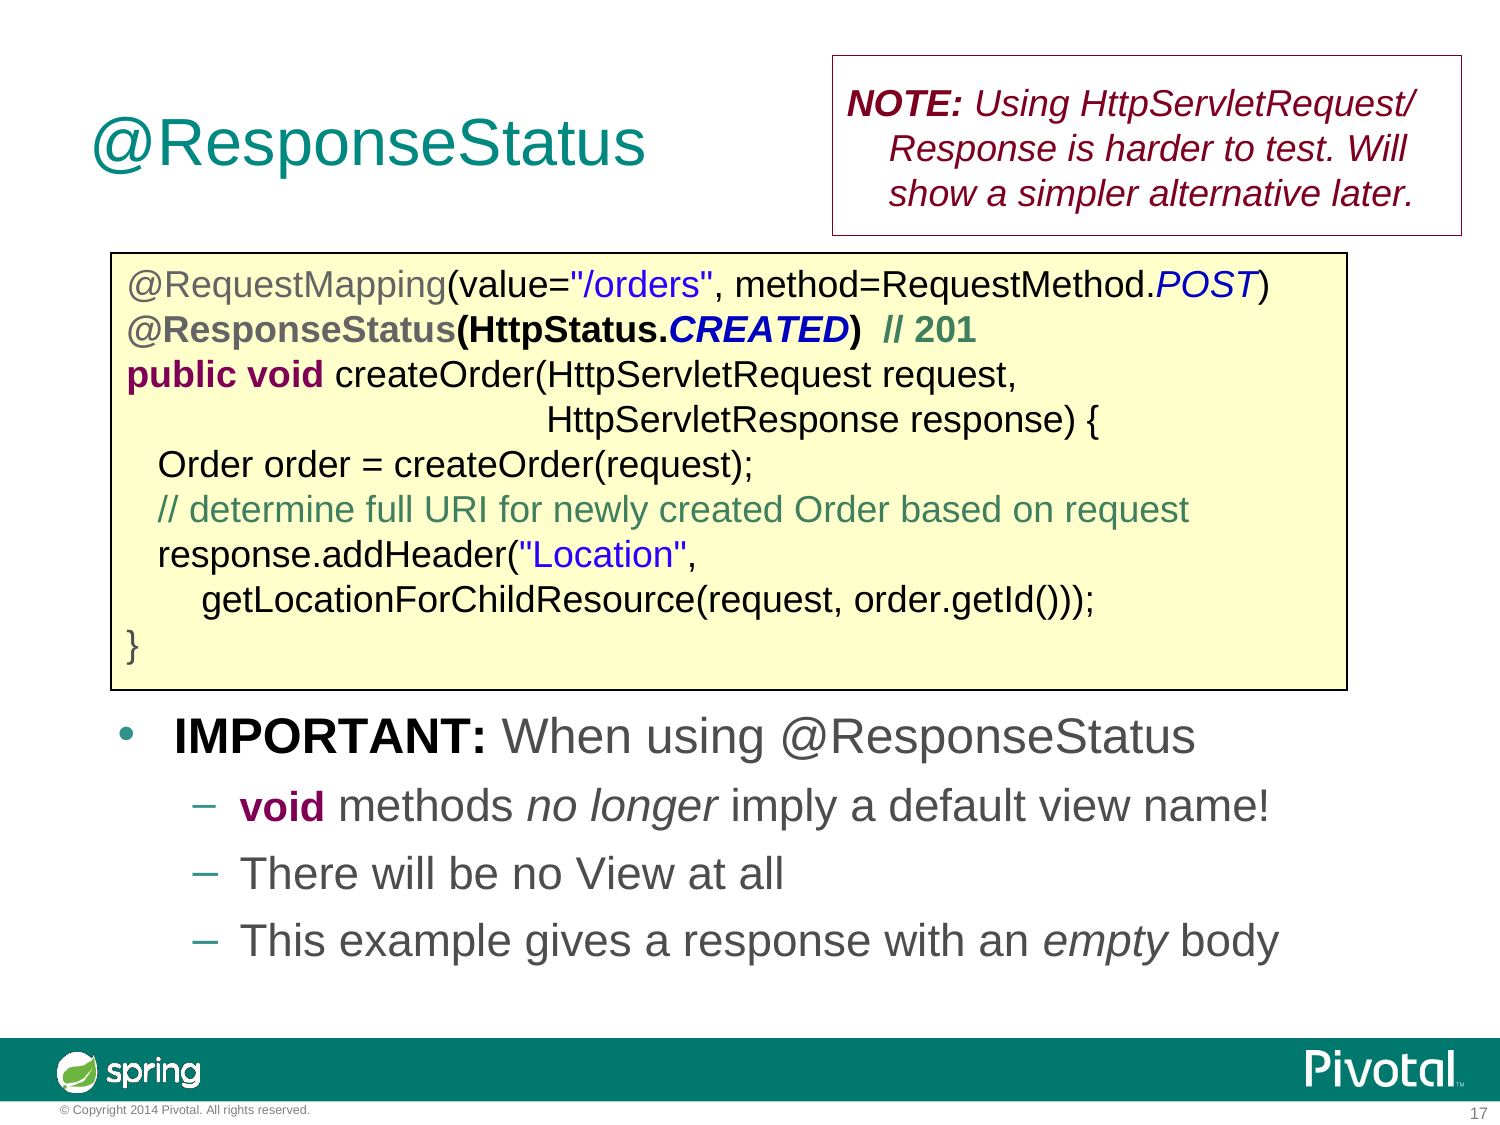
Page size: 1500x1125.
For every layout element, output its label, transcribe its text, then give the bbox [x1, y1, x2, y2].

text_box NOTE: Using HttpServletRequest/ Response is harder to test. Will show a simpler alternative later. [832, 55, 1462, 236]
picture [32, 1041, 210, 1103]
picture [1306, 1050, 1464, 1087]
text_box @RequestMapping(value="/orders", method=RequestMethod.POST) @ResponseStatus(HttpStatus.CREATED) // 201 public void createOrder(HttpServletRequest request, HttpServletResponse response) { Order order = createOrder(request); // determine full URI for newly created Order based on request response.addHeader("Location", getLocationForChildResource(request, order.getId())); } [111, 252, 1348, 691]
list IMPORTANT: When using @ResponseStatus void methods no longer imply a default view name! There will be no View at all This example gives a response with an empty body [102, 695, 1394, 1017]
title @ResponseStatus [75, 45, 1426, 233]
